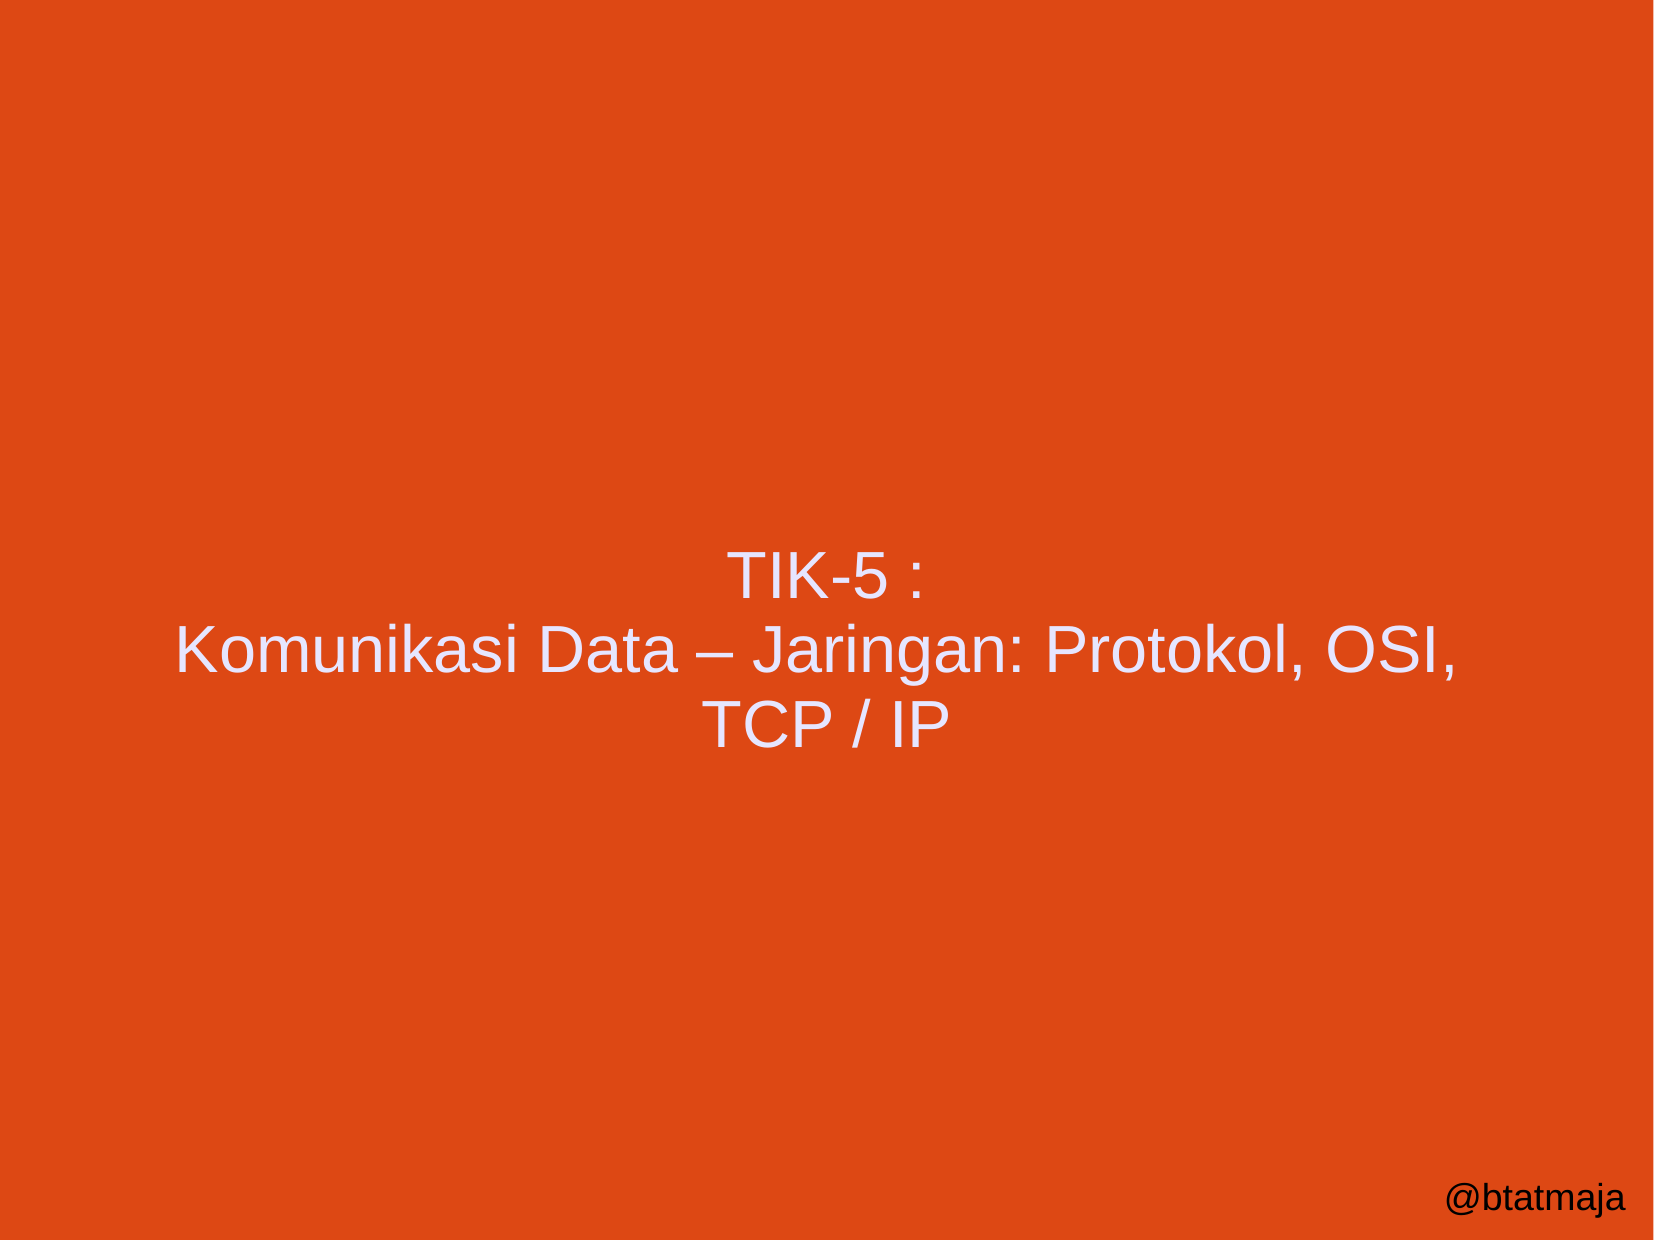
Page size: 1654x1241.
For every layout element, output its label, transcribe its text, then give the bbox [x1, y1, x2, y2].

text_box @btatmaja [1429, 1169, 1641, 1227]
subtitle TIK-5 : Komunikasi Data – Jaringan: Protokol, OSI, TCP / IP [82, 290, 1571, 1010]
